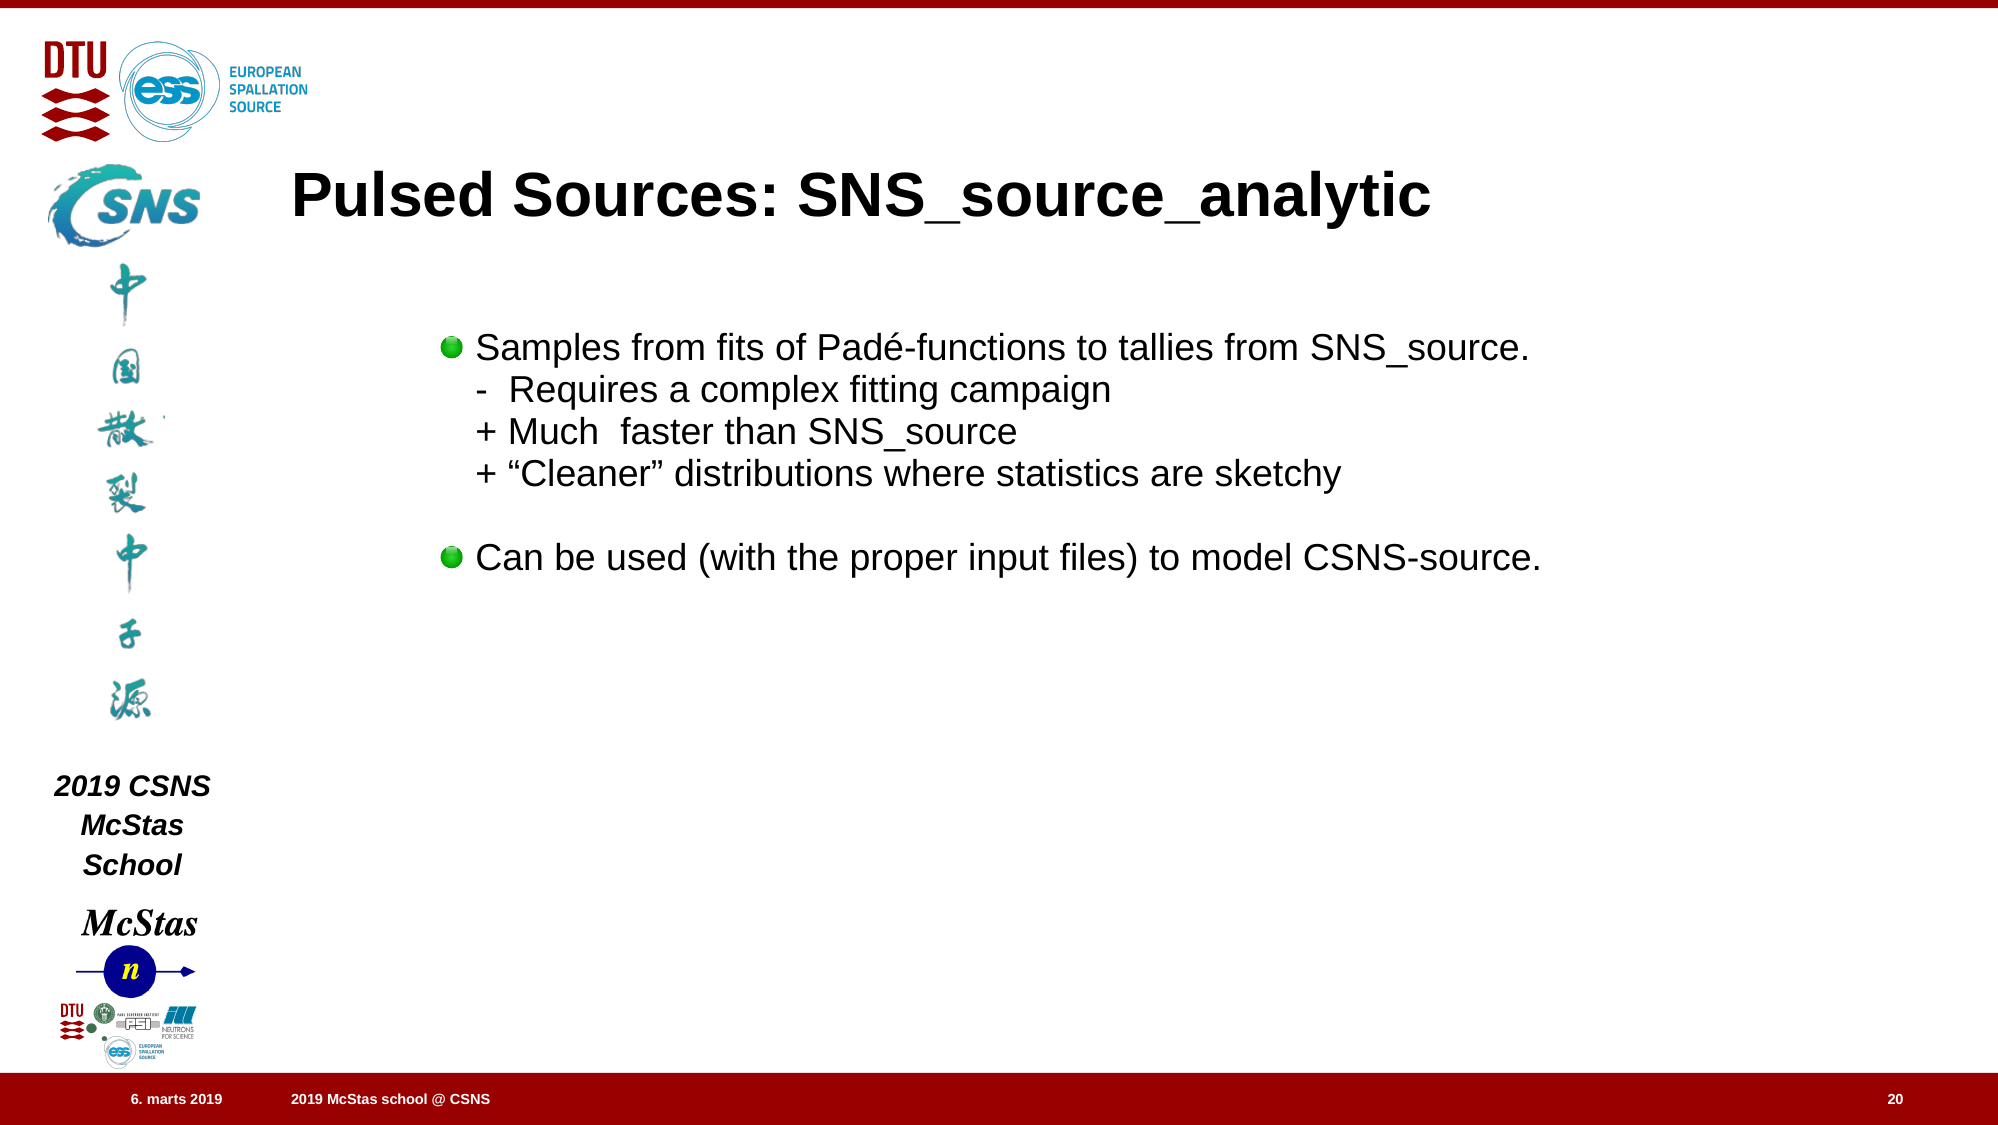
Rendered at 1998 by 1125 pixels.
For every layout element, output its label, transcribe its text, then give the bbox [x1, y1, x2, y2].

picture [59, 908, 213, 999]
picture [48, 162, 209, 744]
picture [119, 41, 307, 142]
slide_number <number> [1887, 1088, 1909, 1110]
picture [116, 1013, 160, 1030]
title Pulsed Sources: SNS_source_analytic [291, 69, 1819, 230]
text_box Samples from fits of Padé-functions to tallies from SNS_source. - Requires a complex fitting campaign + Much faster than SNS_source + “Cleaner” distributions where statistics are sketchy Can be used (with the proper input files) to model CSNS-source. [425, 318, 1558, 586]
picture [86, 1003, 197, 1069]
